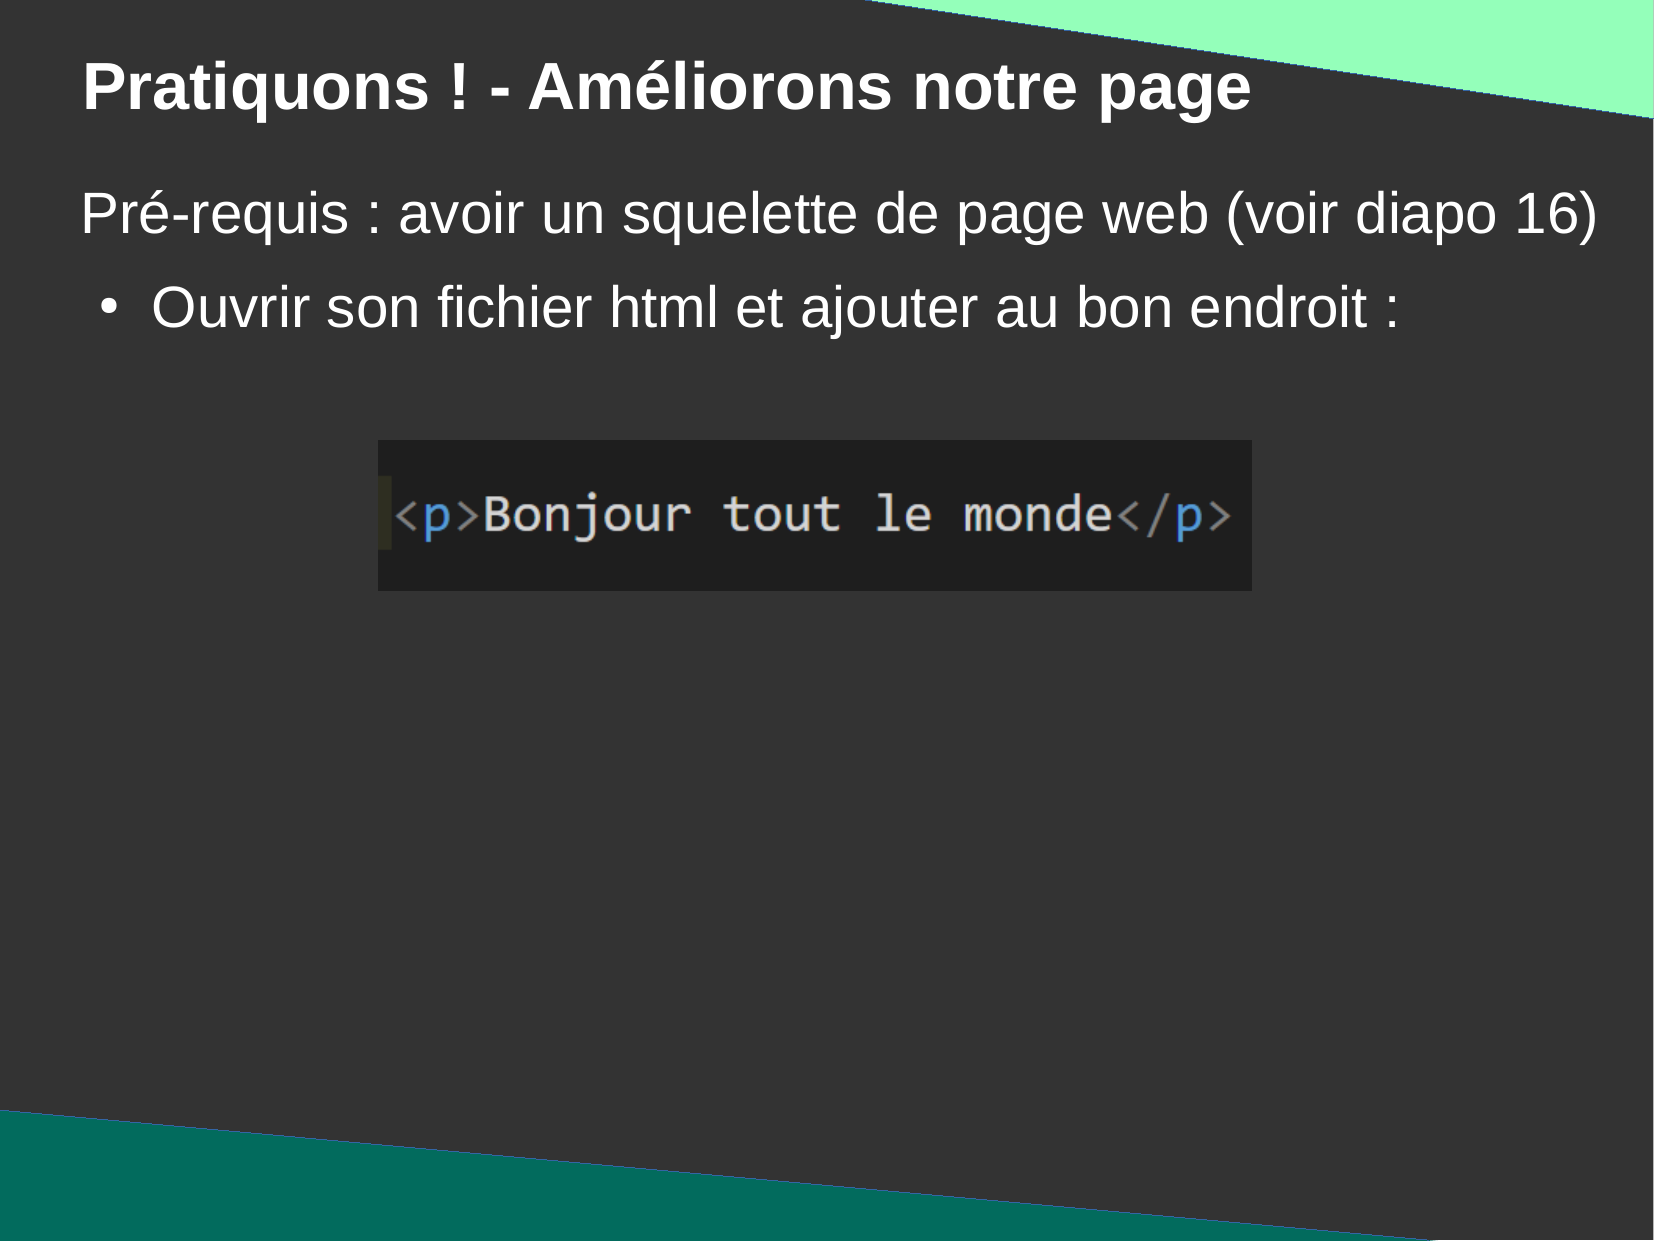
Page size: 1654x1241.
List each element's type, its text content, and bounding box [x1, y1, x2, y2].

picture [378, 440, 1252, 591]
list Pré-requis : avoir un squelette de page web (voir diapo 16) Ouvrir son fichier html et ajouter au bon endroit : [80, 180, 1620, 675]
title Pratiquons ! - Améliorons notre page [82, 49, 1571, 152]
text_box [865, 0, 1654, 119]
